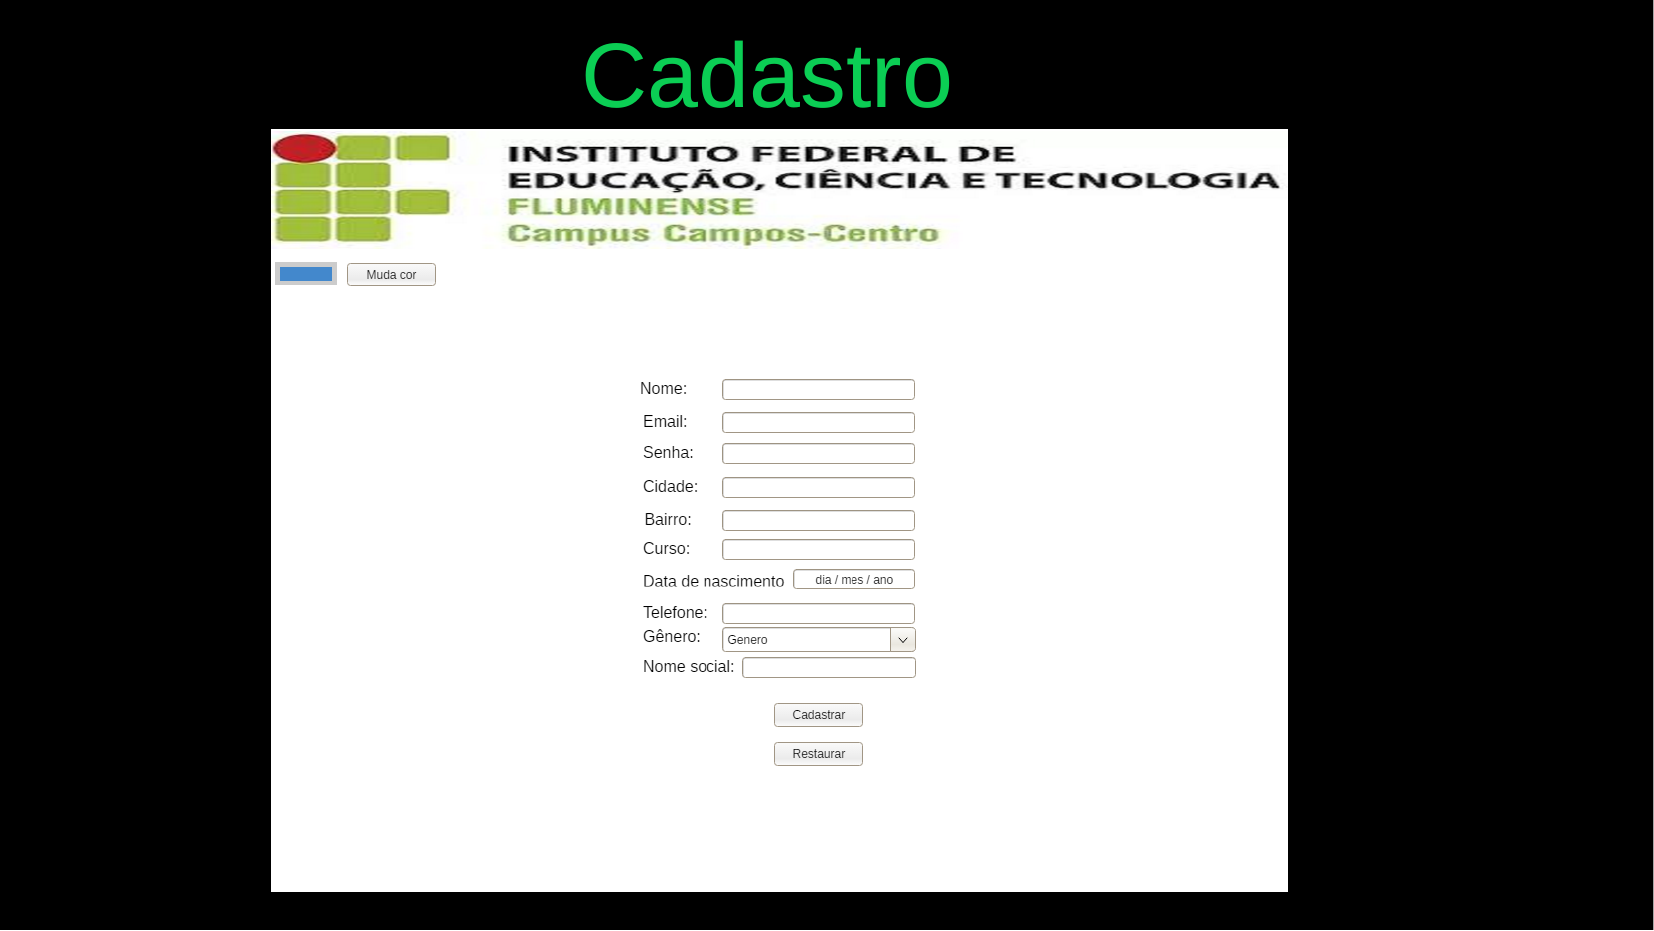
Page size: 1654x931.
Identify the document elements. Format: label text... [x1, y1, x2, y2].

title Cadastro [23, 0, 1512, 168]
picture [271, 129, 1288, 892]
